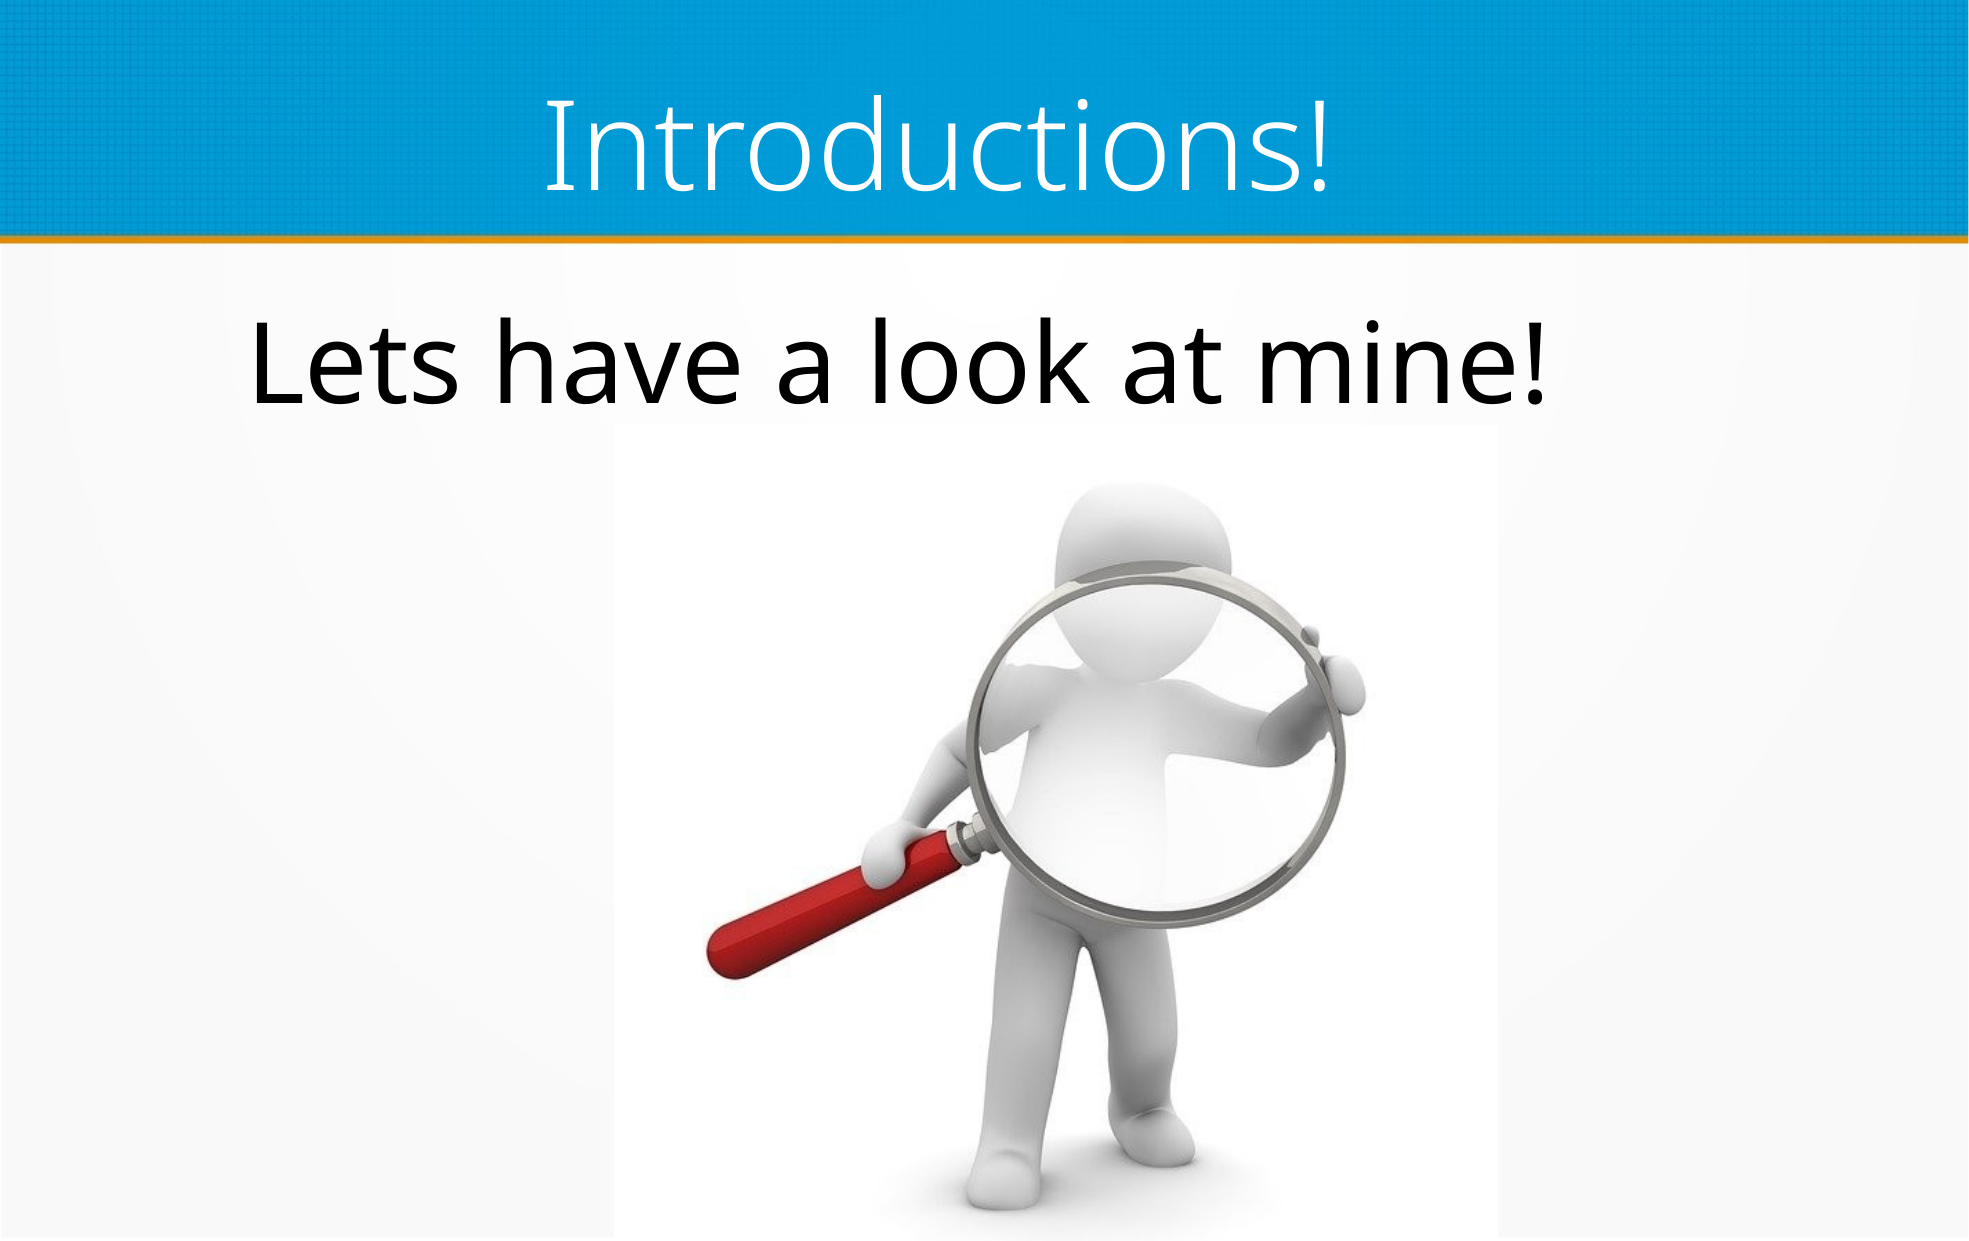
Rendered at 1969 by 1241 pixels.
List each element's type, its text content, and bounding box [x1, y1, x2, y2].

list Lets have a look at mine! [175, 283, 1938, 1049]
title Introductions! [98, 19, 1870, 227]
picture [0, 233, 1969, 1241]
